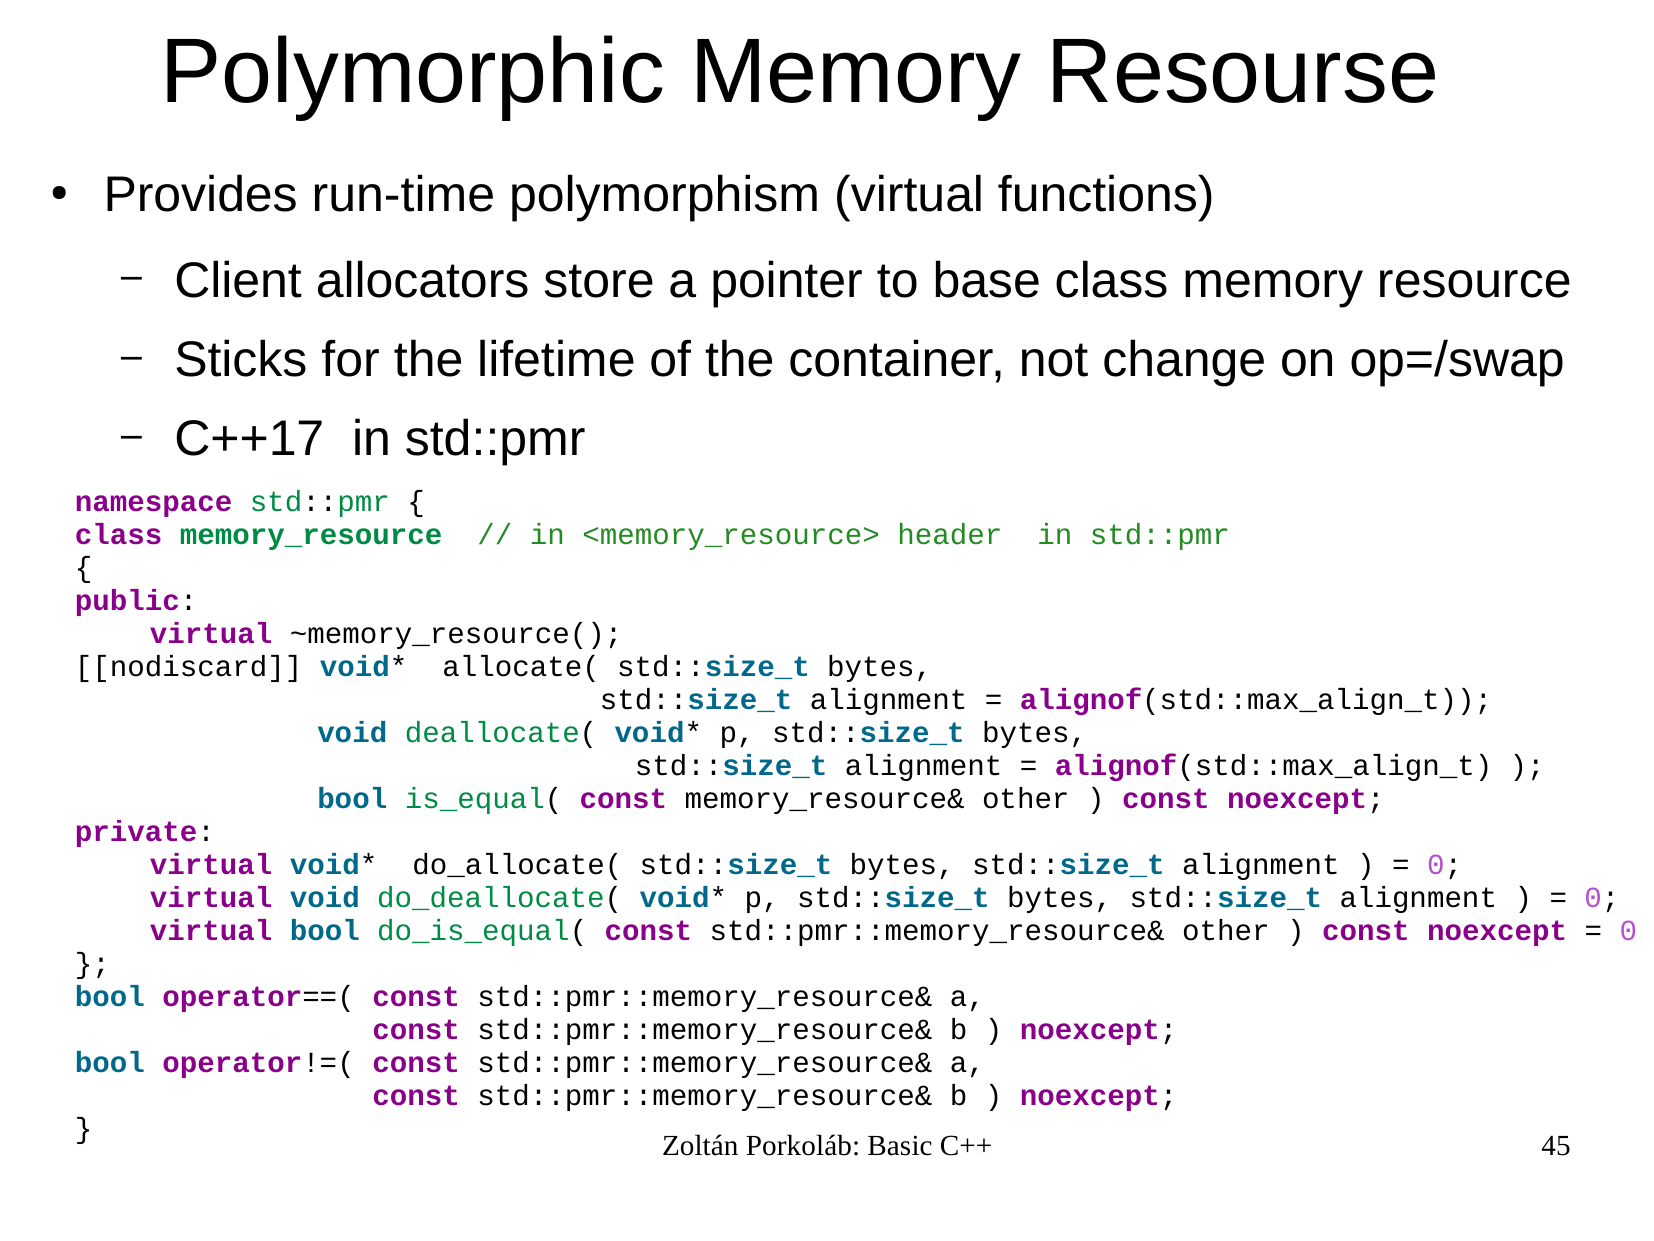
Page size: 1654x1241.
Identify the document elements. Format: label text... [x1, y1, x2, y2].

text_box namespace std::pmr { class memory_resource // in <memory_resource> header in std::pmr { public: virtual ~memory_resource(); [[nodiscard]] void* allocate( std::size_t bytes, std::size_t alignment = alignof(std::max_align_t)); void deallocate( void* p, std::size_t bytes, std::size_t alignment = alignof(std::max_align_t) ); bool is_equal( const memory_resource& other ) const noexcept; private: virtual void* do_allocate( std::size_t bytes, std::size_t alignment ) = 0; virtual void do_deallocate( void* p, std::size_t bytes, std::size_t alignment ) = 0; virtual bool do_is_equal( const std::pmr::memory_resource& other ) const noexcept = 0 }; bool operator==( const std::pmr::memory_resource& a, const std::pmr::memory_resource& b ) noexcept; bool operator!=( const std::pmr::memory_resource& a, const std::pmr::memory_resource& b ) noexcept; } [60, 480, 1654, 1156]
title Polymorphic Memory Resourse [56, 0, 1546, 81]
list Provides run-time polymorphism (virtual functions) Client allocators store a pointer to base class memory resource Sticks for the lifetime of the container, not change on op=/swap C++17 in std::pmr [32, 81, 1593, 502]
